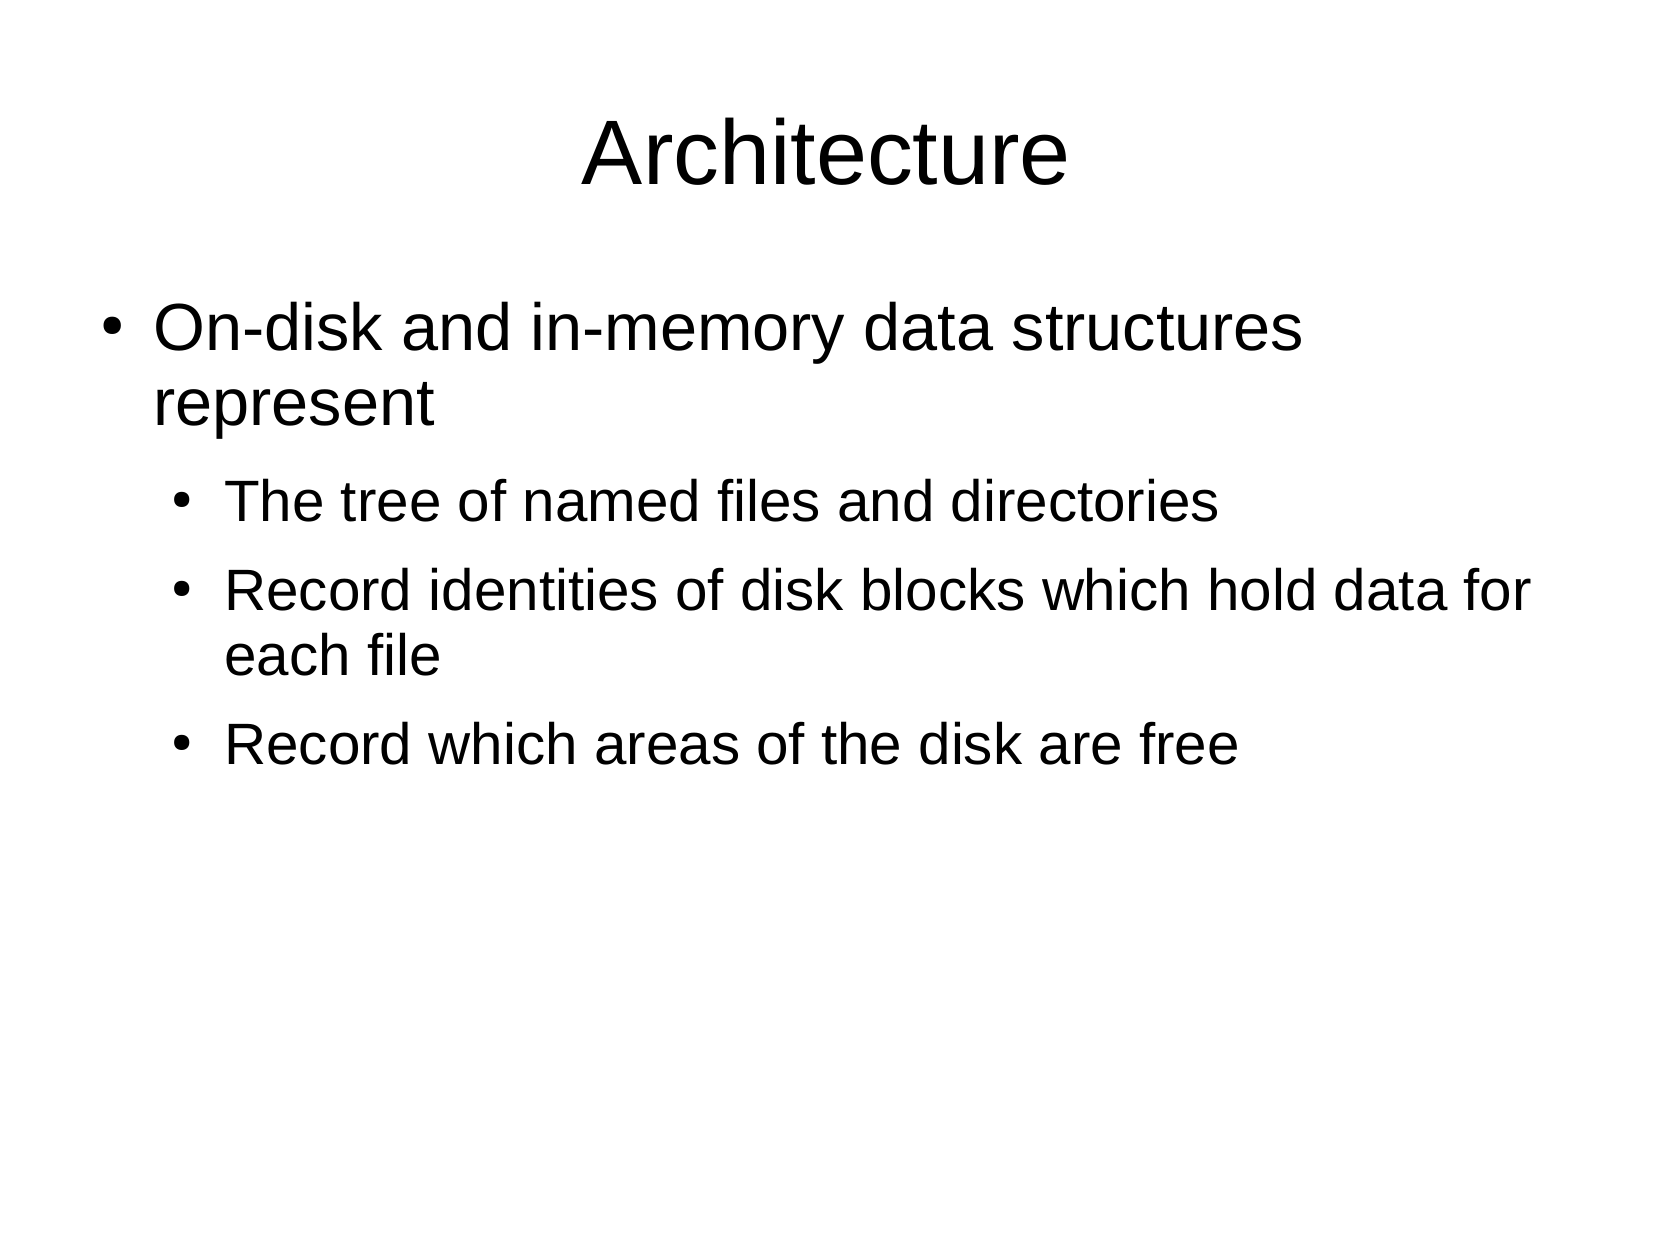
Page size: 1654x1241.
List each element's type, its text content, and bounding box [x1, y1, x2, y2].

list On-disk and in-memory data structures represent The tree of named files and directories Record identities of disk blocks which hold data for each file Record which areas of the disk are free [82, 290, 1571, 1010]
title Architecture [82, 49, 1571, 257]
